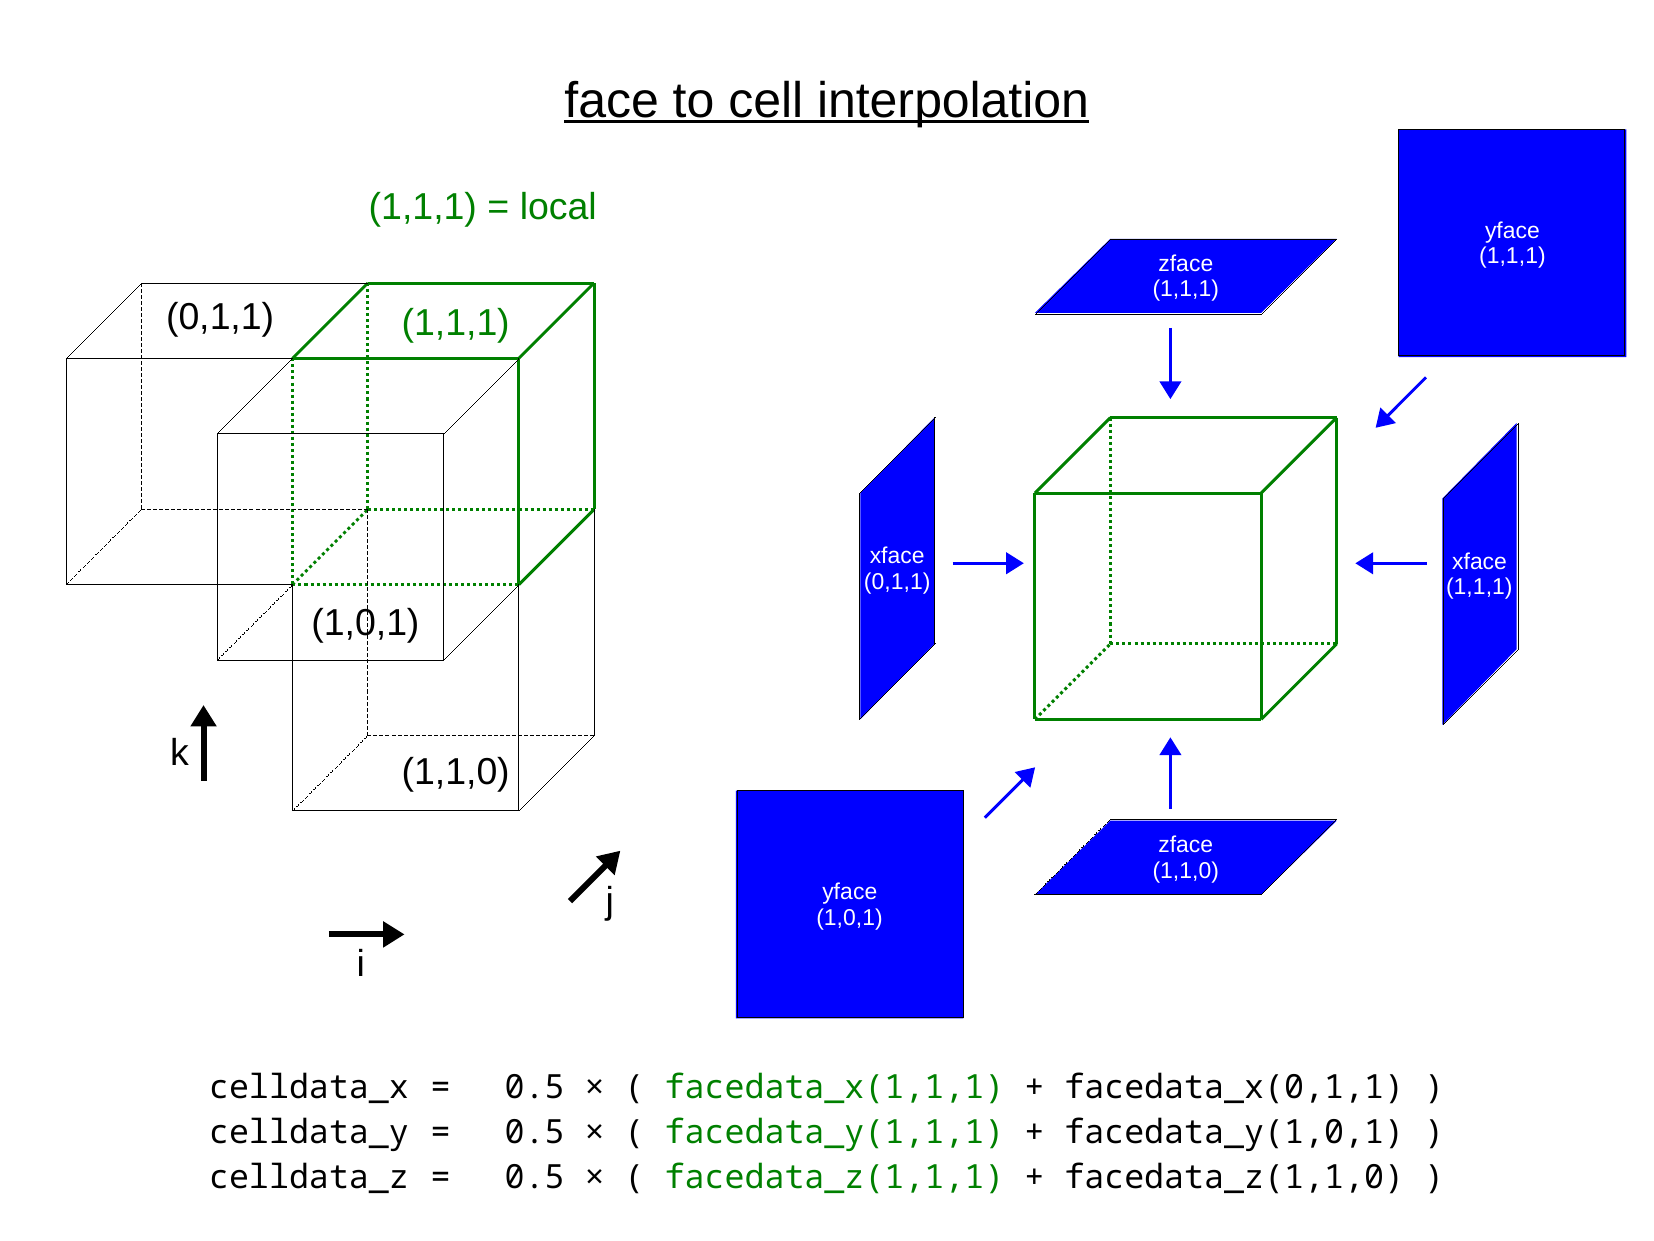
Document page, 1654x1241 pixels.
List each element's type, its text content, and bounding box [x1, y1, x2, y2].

text_box face to cell interpolation [468, 64, 1186, 136]
text_box [1106, 820, 1337, 882]
text_box j [580, 871, 639, 929]
text_box xface (1,1,1) [1391, 541, 1568, 608]
text_box (1,1,1) = local [277, 177, 689, 235]
text_box [1398, 129, 1627, 358]
text_box [1442, 423, 1517, 541]
text_box yface (1,1,1) [1424, 210, 1601, 278]
text_box (1,1,1) [377, 293, 534, 351]
text_box [1035, 834, 1265, 894]
text_box (1,0,1) [287, 593, 444, 651]
text_box [735, 790, 964, 1019]
text_box [860, 418, 934, 535]
text_box (0,1,1) [141, 287, 299, 345]
text_box [1107, 238, 1337, 300]
text_box [738, 791, 963, 1017]
text_box celldata_x = 0.5 × ( facedata_x(1,1,1) + facedata_x(0,1,1) ) celldata_y = 0.5 × ( facedata_y(1,1,1) + facedata_y(1,0,1) ) celldata_z = 0.5 × ( facedata_z(1,1,1) + facedata_z(1,1,0) ) [44, 1055, 1610, 1171]
text_box [1444, 608, 1517, 723]
text_box [1034, 251, 1265, 313]
text_box yface (1,0,1) [761, 871, 938, 939]
text_box [860, 603, 934, 720]
text_box i [331, 934, 390, 992]
text_box zface (1,1,0) [1097, 824, 1275, 892]
text_box xface (0,1,1) [809, 535, 986, 603]
text_box (1,1,0) [377, 743, 534, 801]
text_box k [150, 724, 209, 781]
text_box zface (1,1,1) [1097, 242, 1275, 310]
text_box [1399, 130, 1624, 355]
